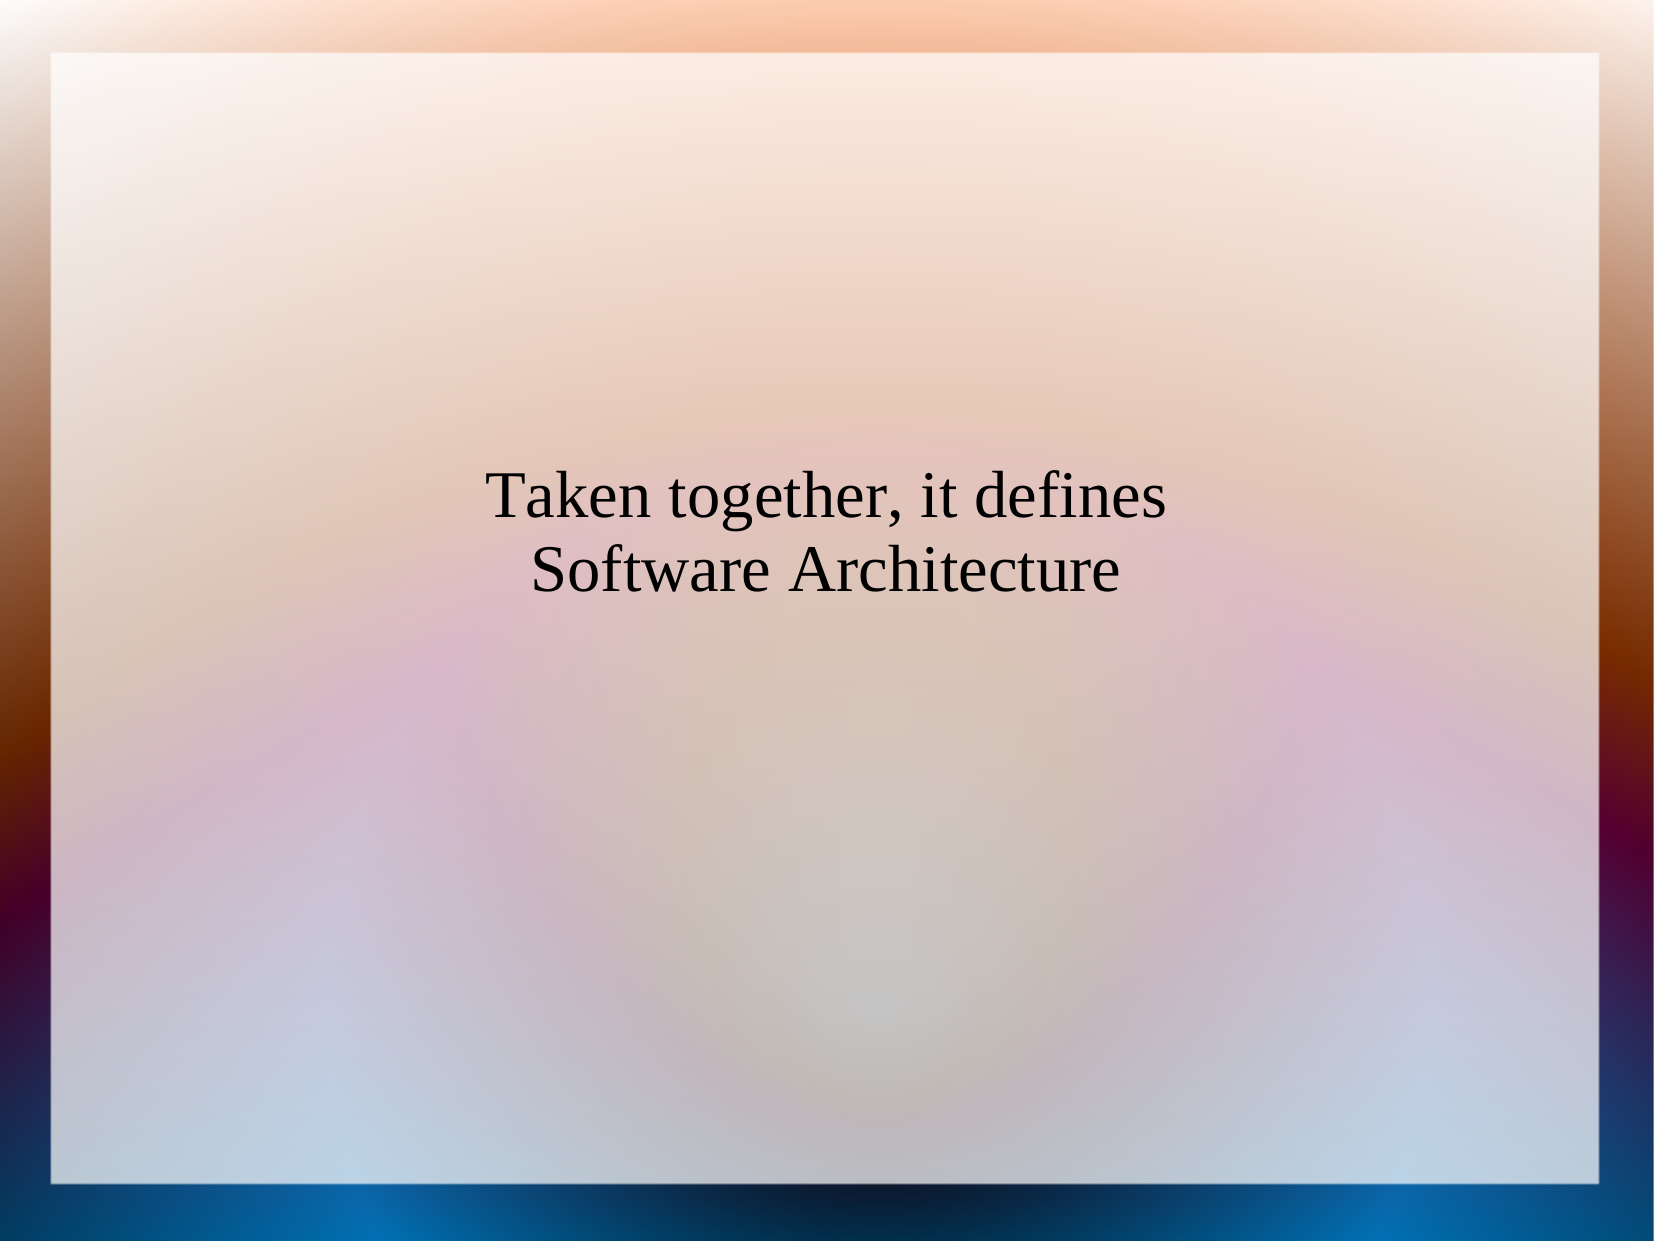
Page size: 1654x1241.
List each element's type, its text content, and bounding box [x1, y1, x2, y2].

picture [0, 0, 1654, 1241]
subtitle Taken together, it defines Software Architecture [82, 55, 1571, 1010]
